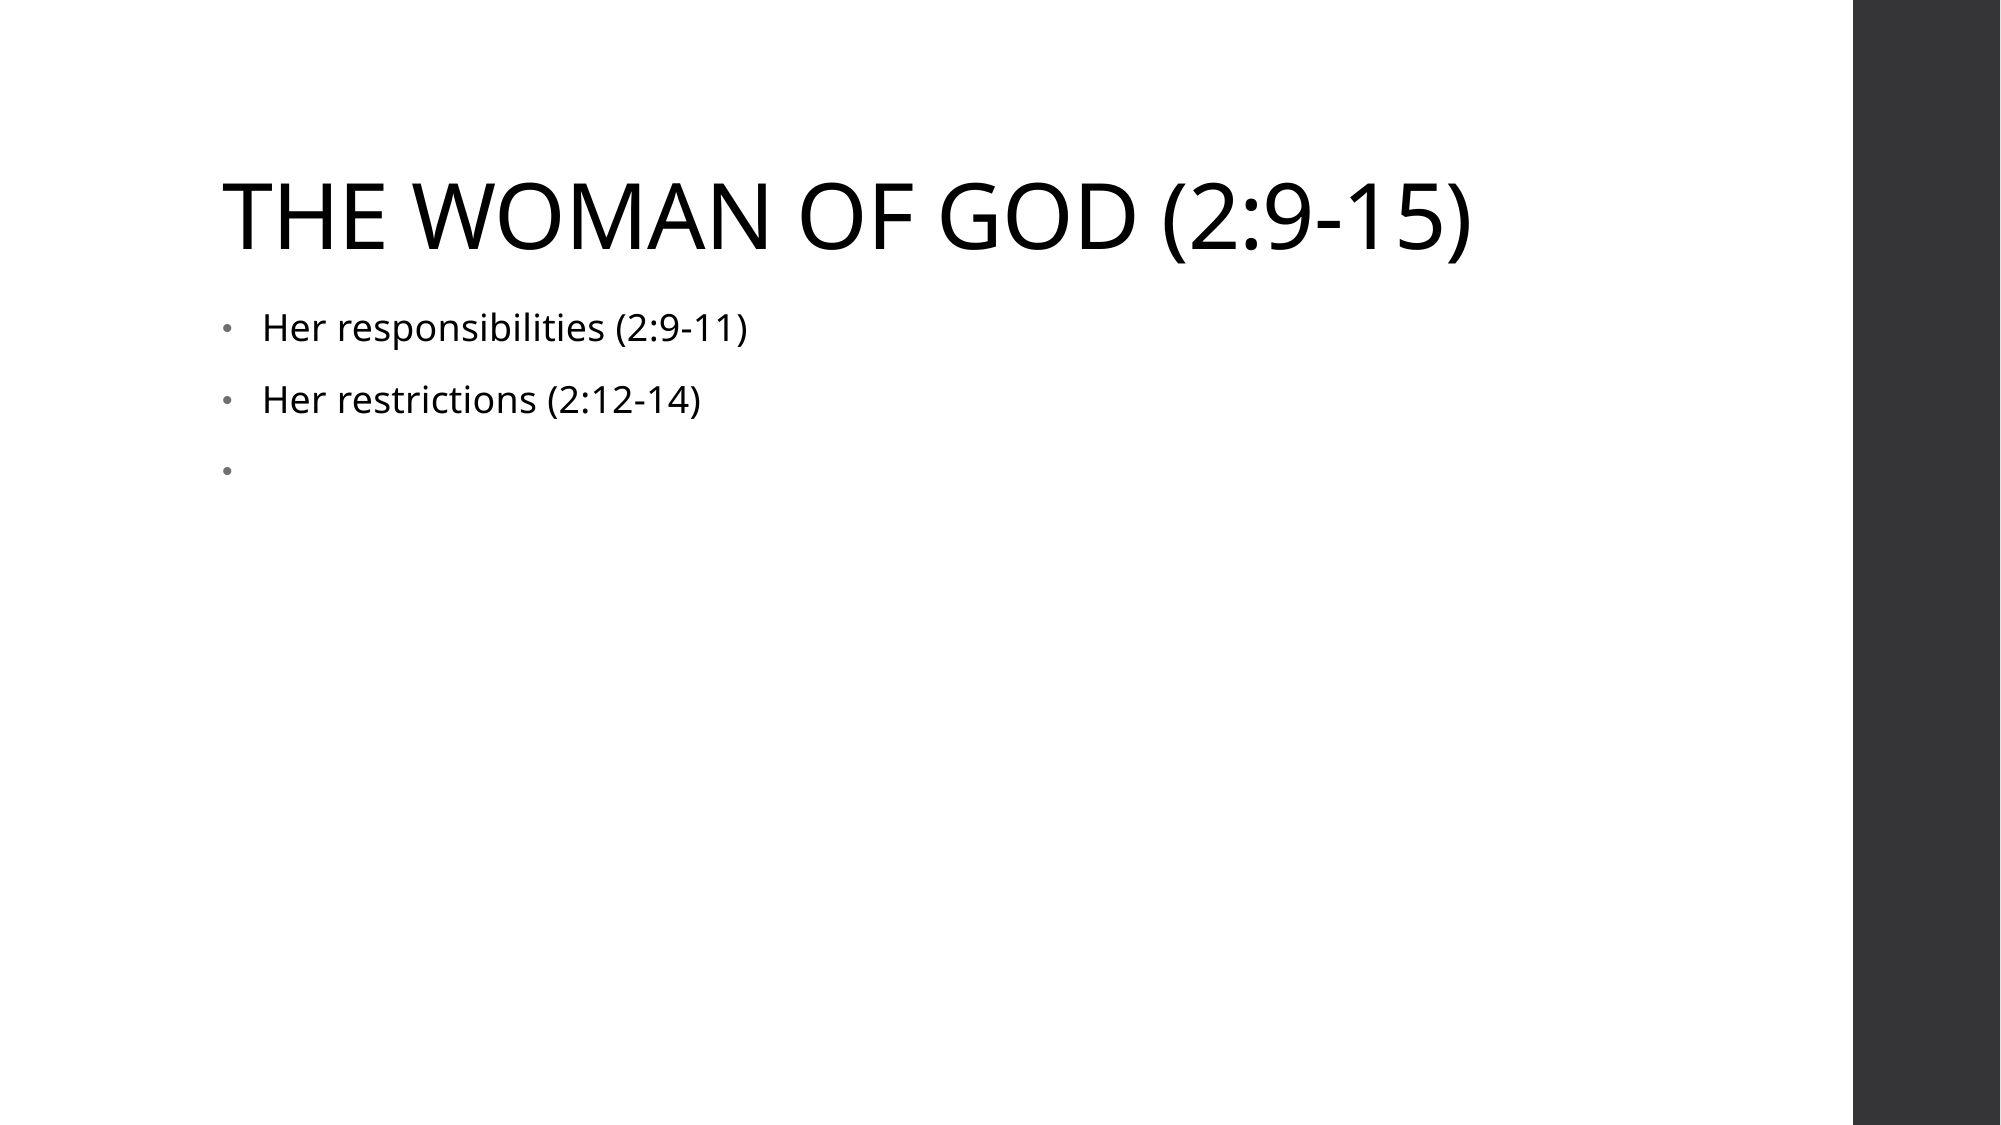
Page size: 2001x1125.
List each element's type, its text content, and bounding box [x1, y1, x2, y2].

list Her responsibilities (2:9-11) Her restrictions (2:12-14) [206, 299, 1617, 1014]
title THE WOMAN OF GOD (2:9-15) [206, 60, 1797, 278]
